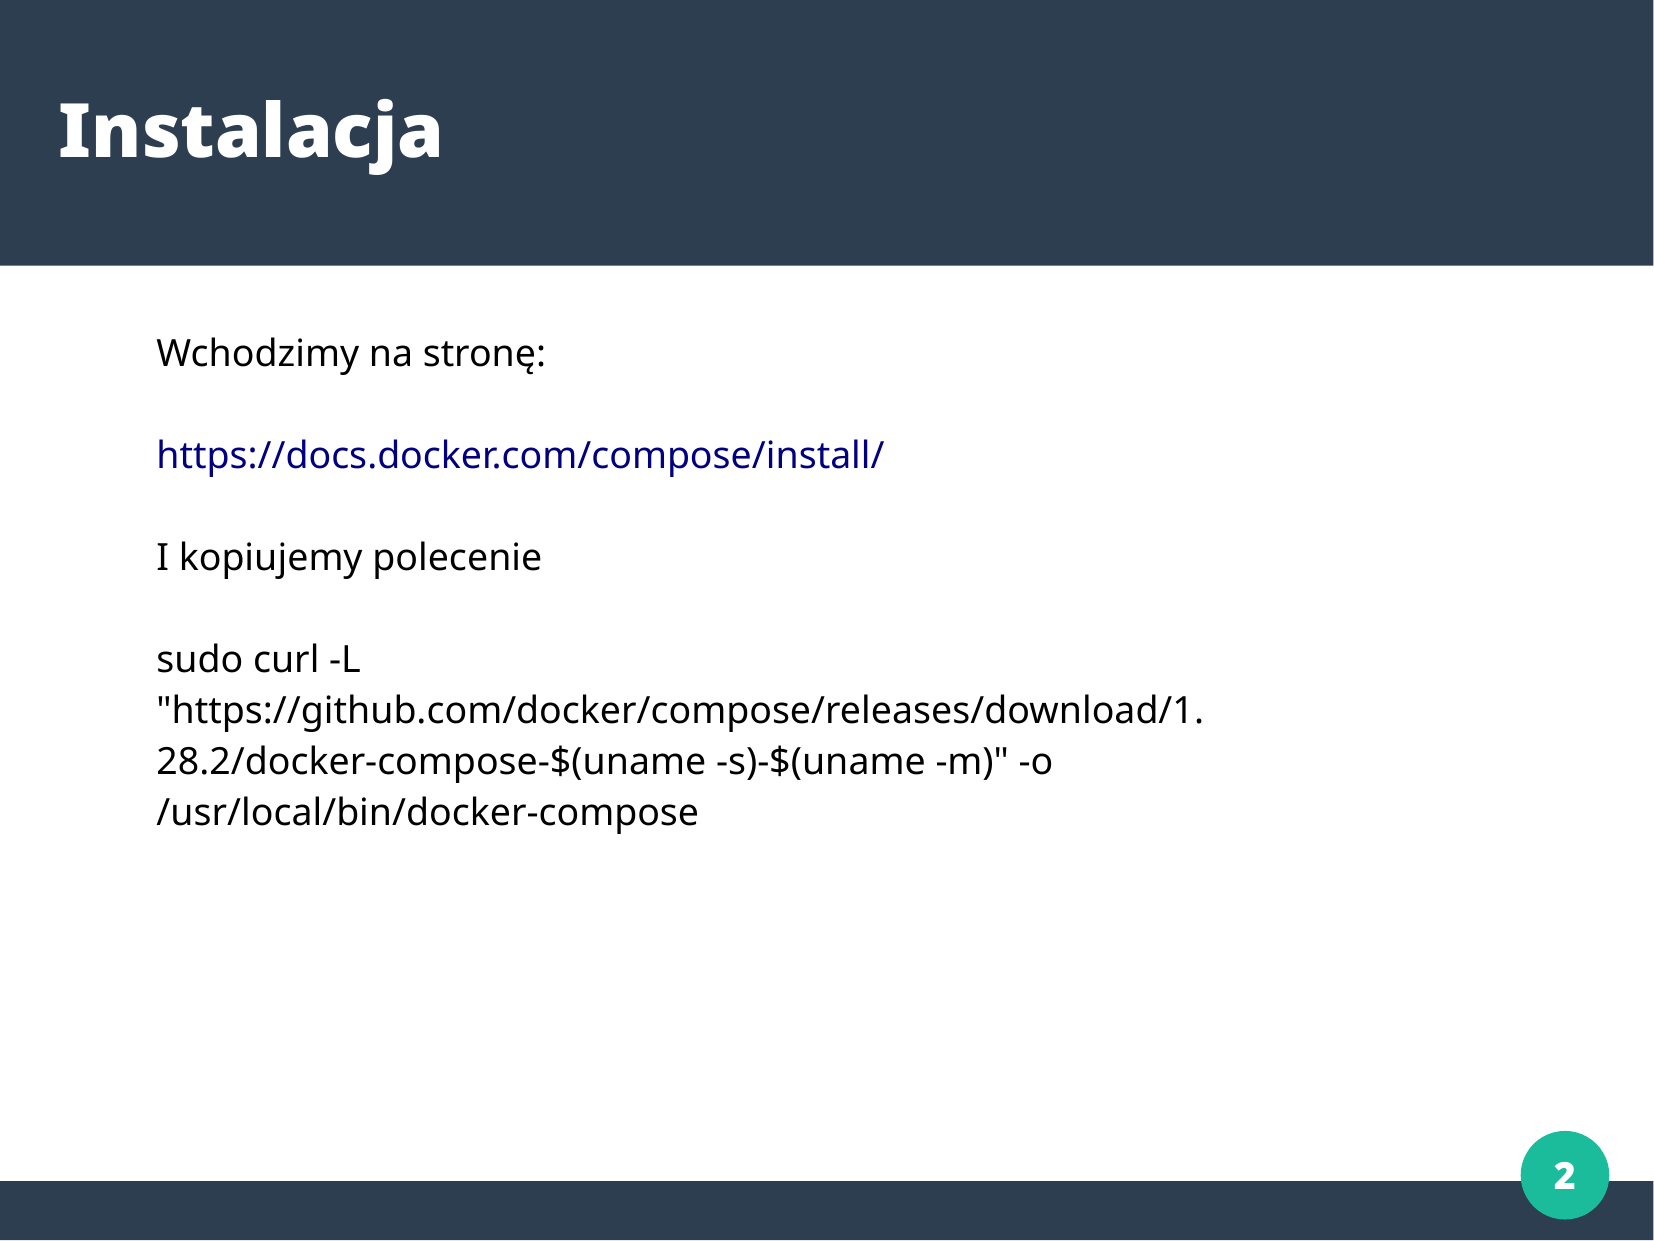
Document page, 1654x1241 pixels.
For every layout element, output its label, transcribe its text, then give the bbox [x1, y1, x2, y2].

title Instalacja [59, 49, 1595, 207]
text_box Wchodzimy na stronę: https://docs.docker.com/compose/install/ I kopiujemy polecenie sudo curl -L "https://github.com/docker/compose/releases/download/1.28.2/docker-compose-$(uname -s)-$(uname -m)" -o /usr/local/bin/docker-compose [141, 318, 1233, 769]
